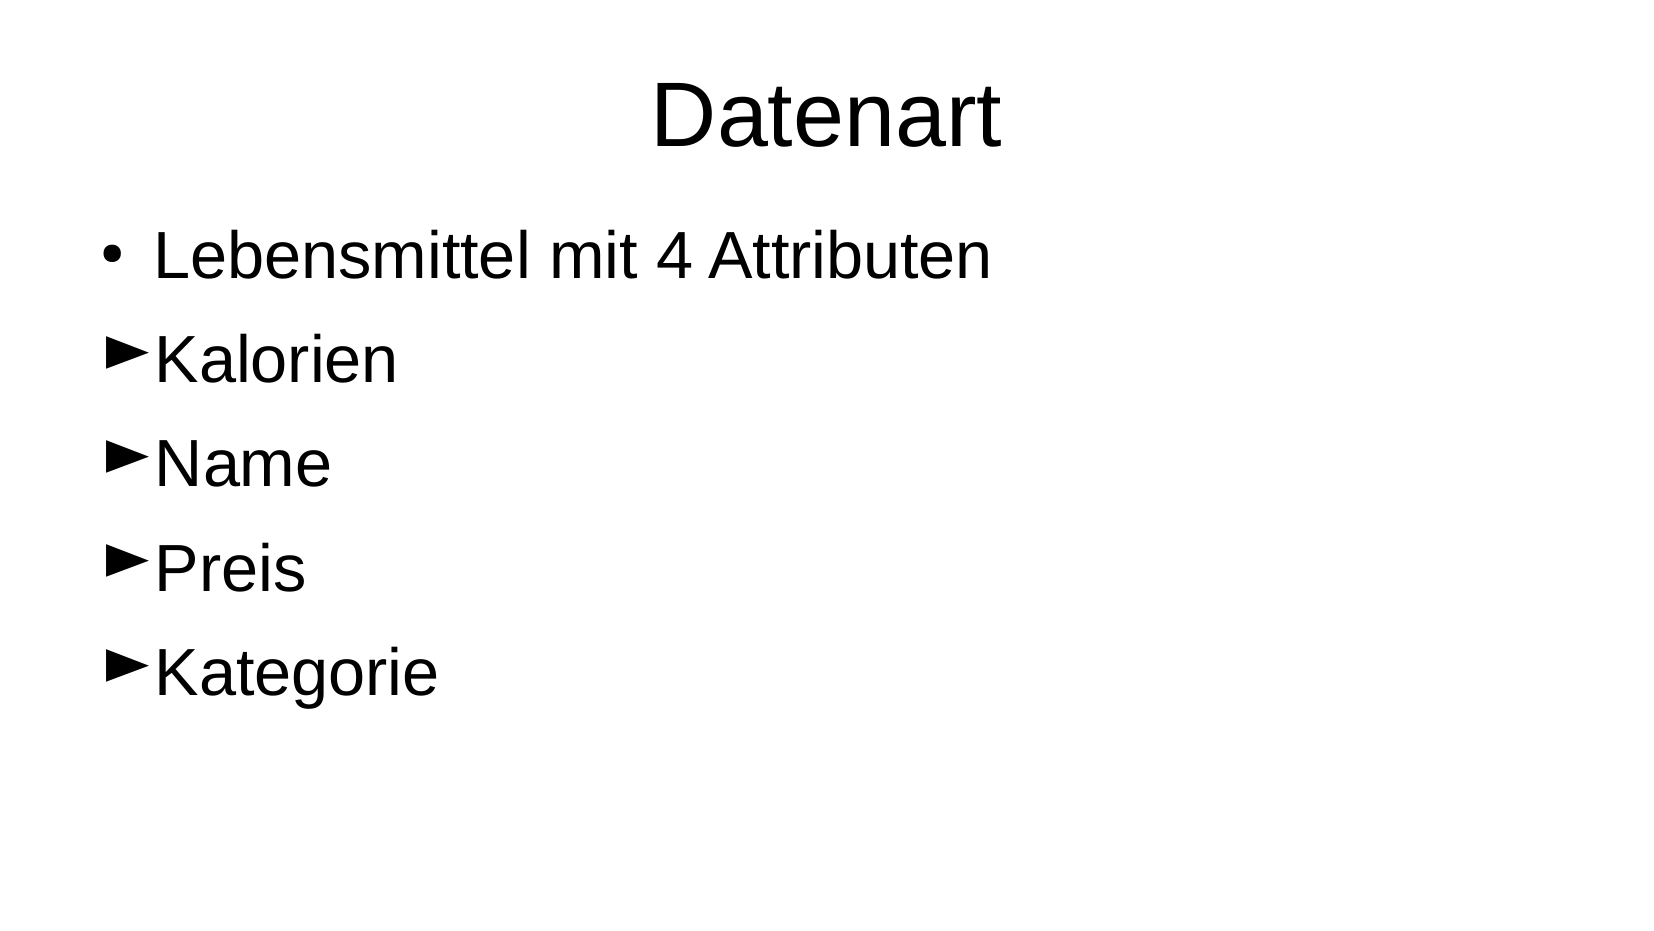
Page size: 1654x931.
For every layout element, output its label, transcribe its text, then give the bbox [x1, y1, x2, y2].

list Lebensmittel mit 4 Attributen Kalorien Name Preis Kategorie [82, 217, 1571, 758]
title Datenart [82, 37, 1571, 193]
